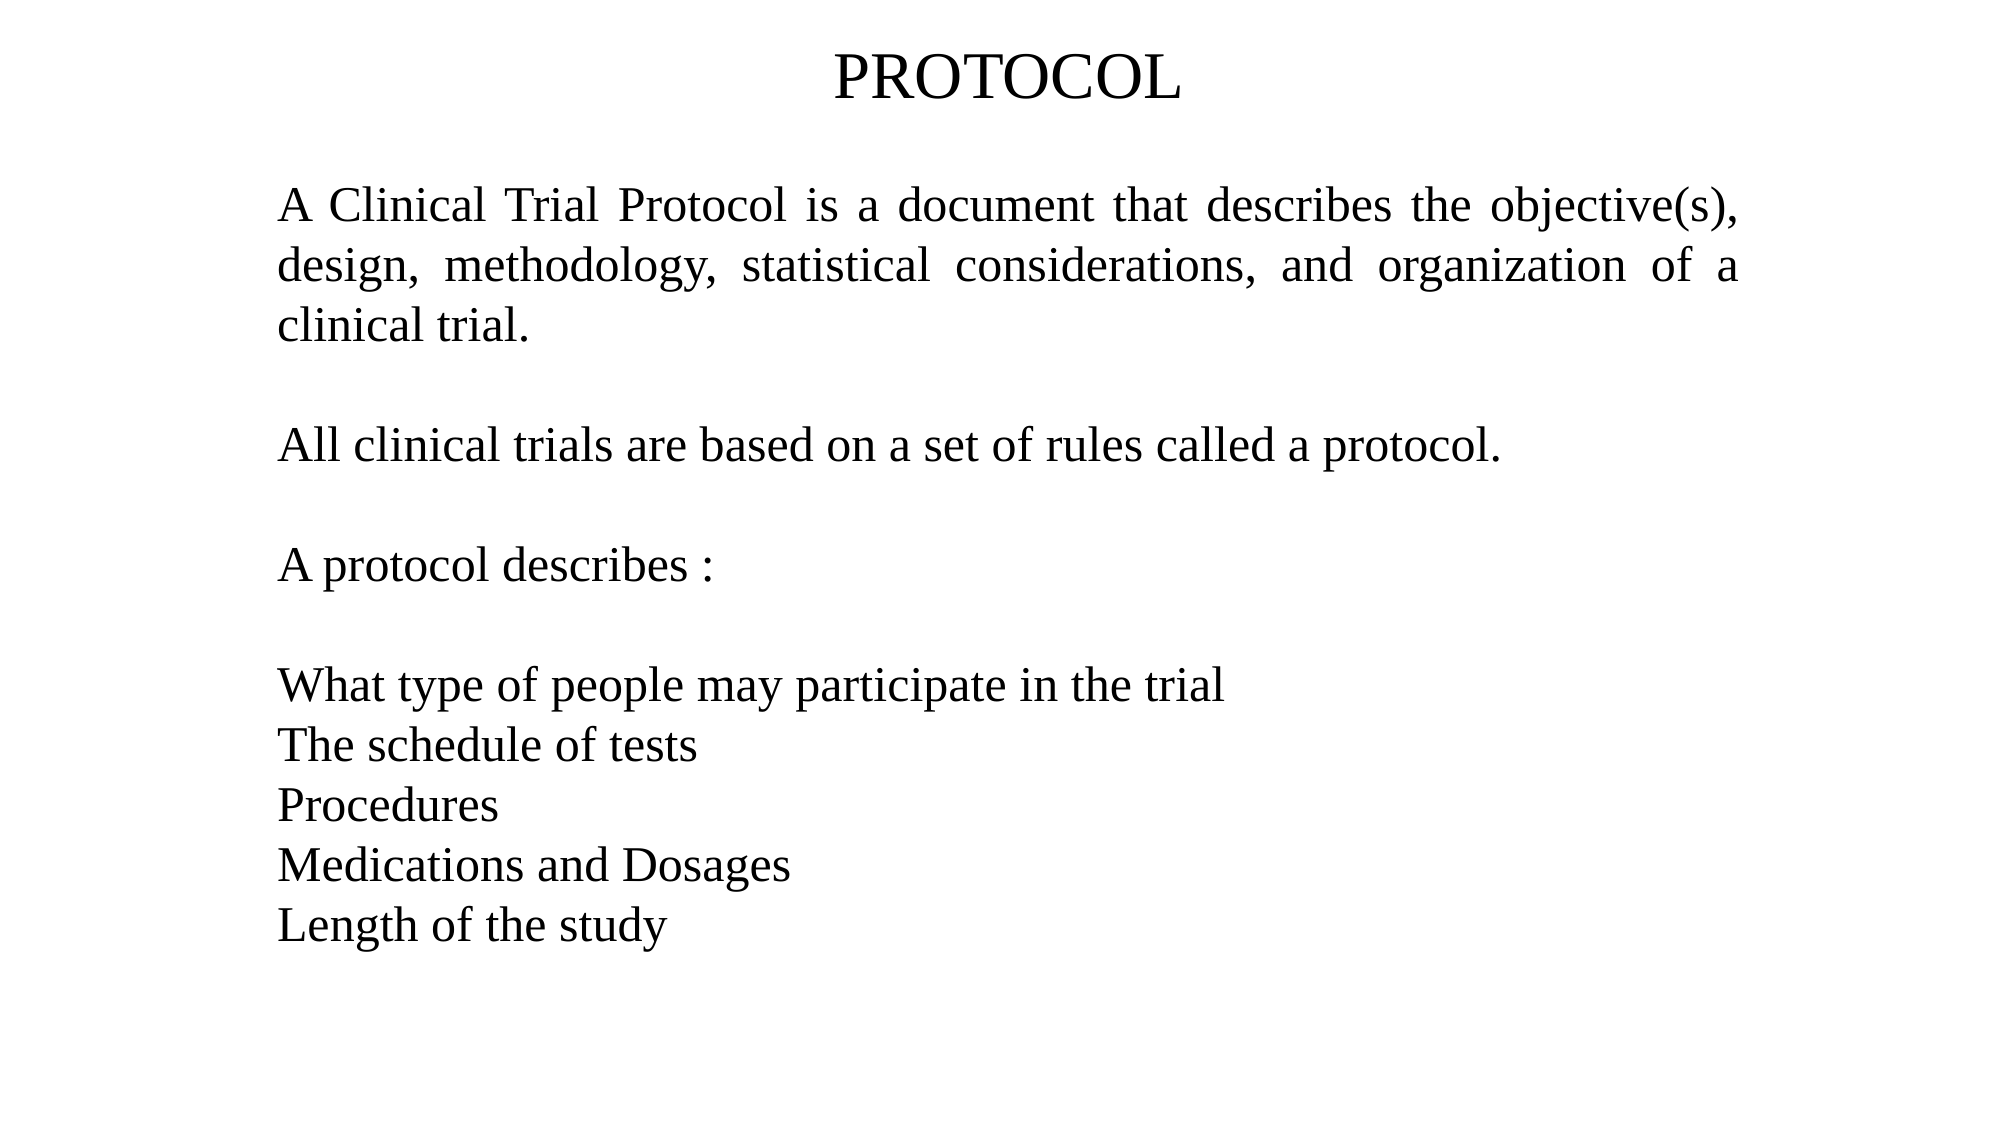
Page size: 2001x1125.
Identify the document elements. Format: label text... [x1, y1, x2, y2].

text_box PROTOCOL A Clinical Trial Protocol is a document that describes the objective(s), design, methodology, statistical considerations, and organization of a clinical trial. All clinical trials are based on a set of rules called a protocol. A protocol describes : What type of people may participate in the trial The schedule of tests Procedures Medications and Dosages Length of the study [262, 24, 1756, 1080]
